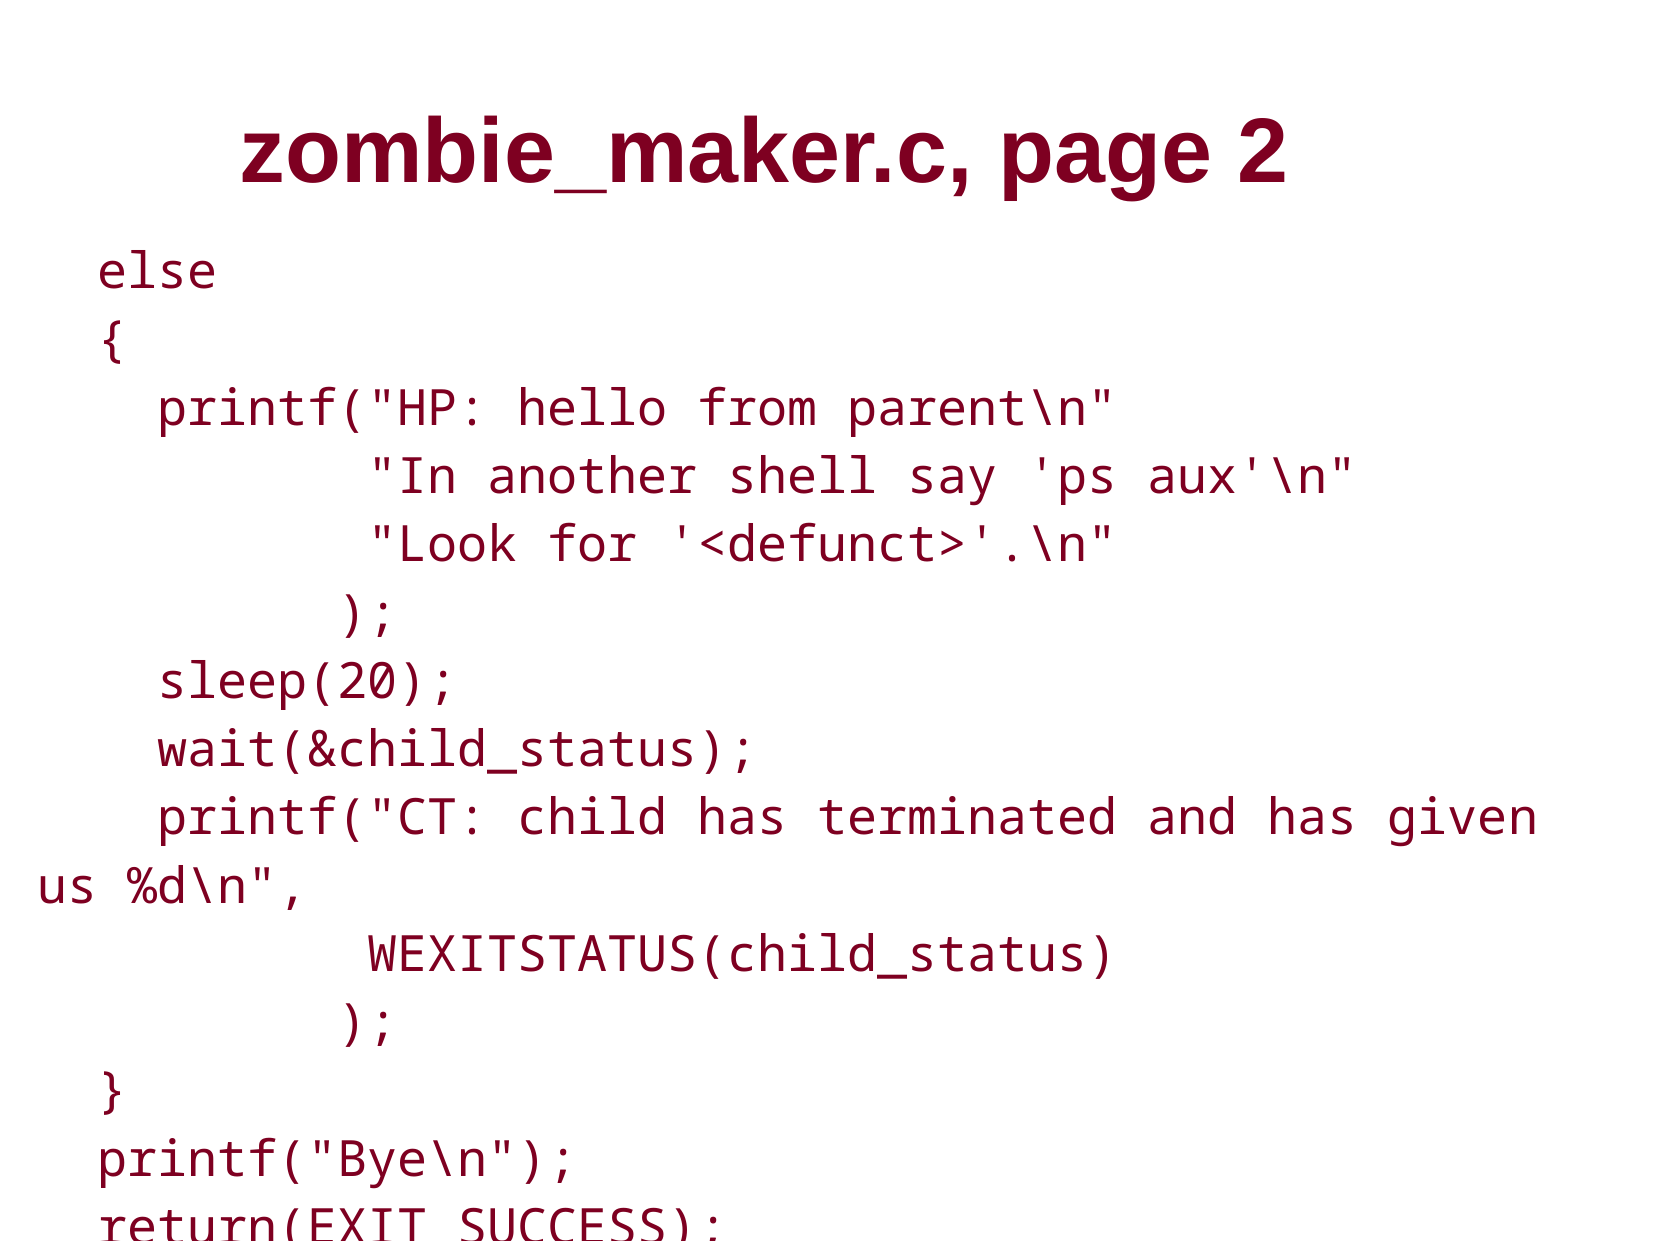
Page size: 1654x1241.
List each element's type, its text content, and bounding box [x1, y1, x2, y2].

list else { printf("HP: hello from parent\n" "In another shell say 'ps aux'\n" "Look for '<defunct>'.\n" ); sleep(20); wait(&child_status); printf("CT: child has terminated and has given us %d\n", WEXITSTATUS(child_status) ); } printf("Bye\n"); return(EXIT_SUCCESS); } [37, 235, 1613, 1171]
picture [135, 1220, 149, 1228]
picture [346, 1230, 359, 1241]
picture [256, 1220, 269, 1241]
picture [0, 0, 1654, 1241]
title zombie_maker.c, page 2 [118, 94, 1412, 207]
